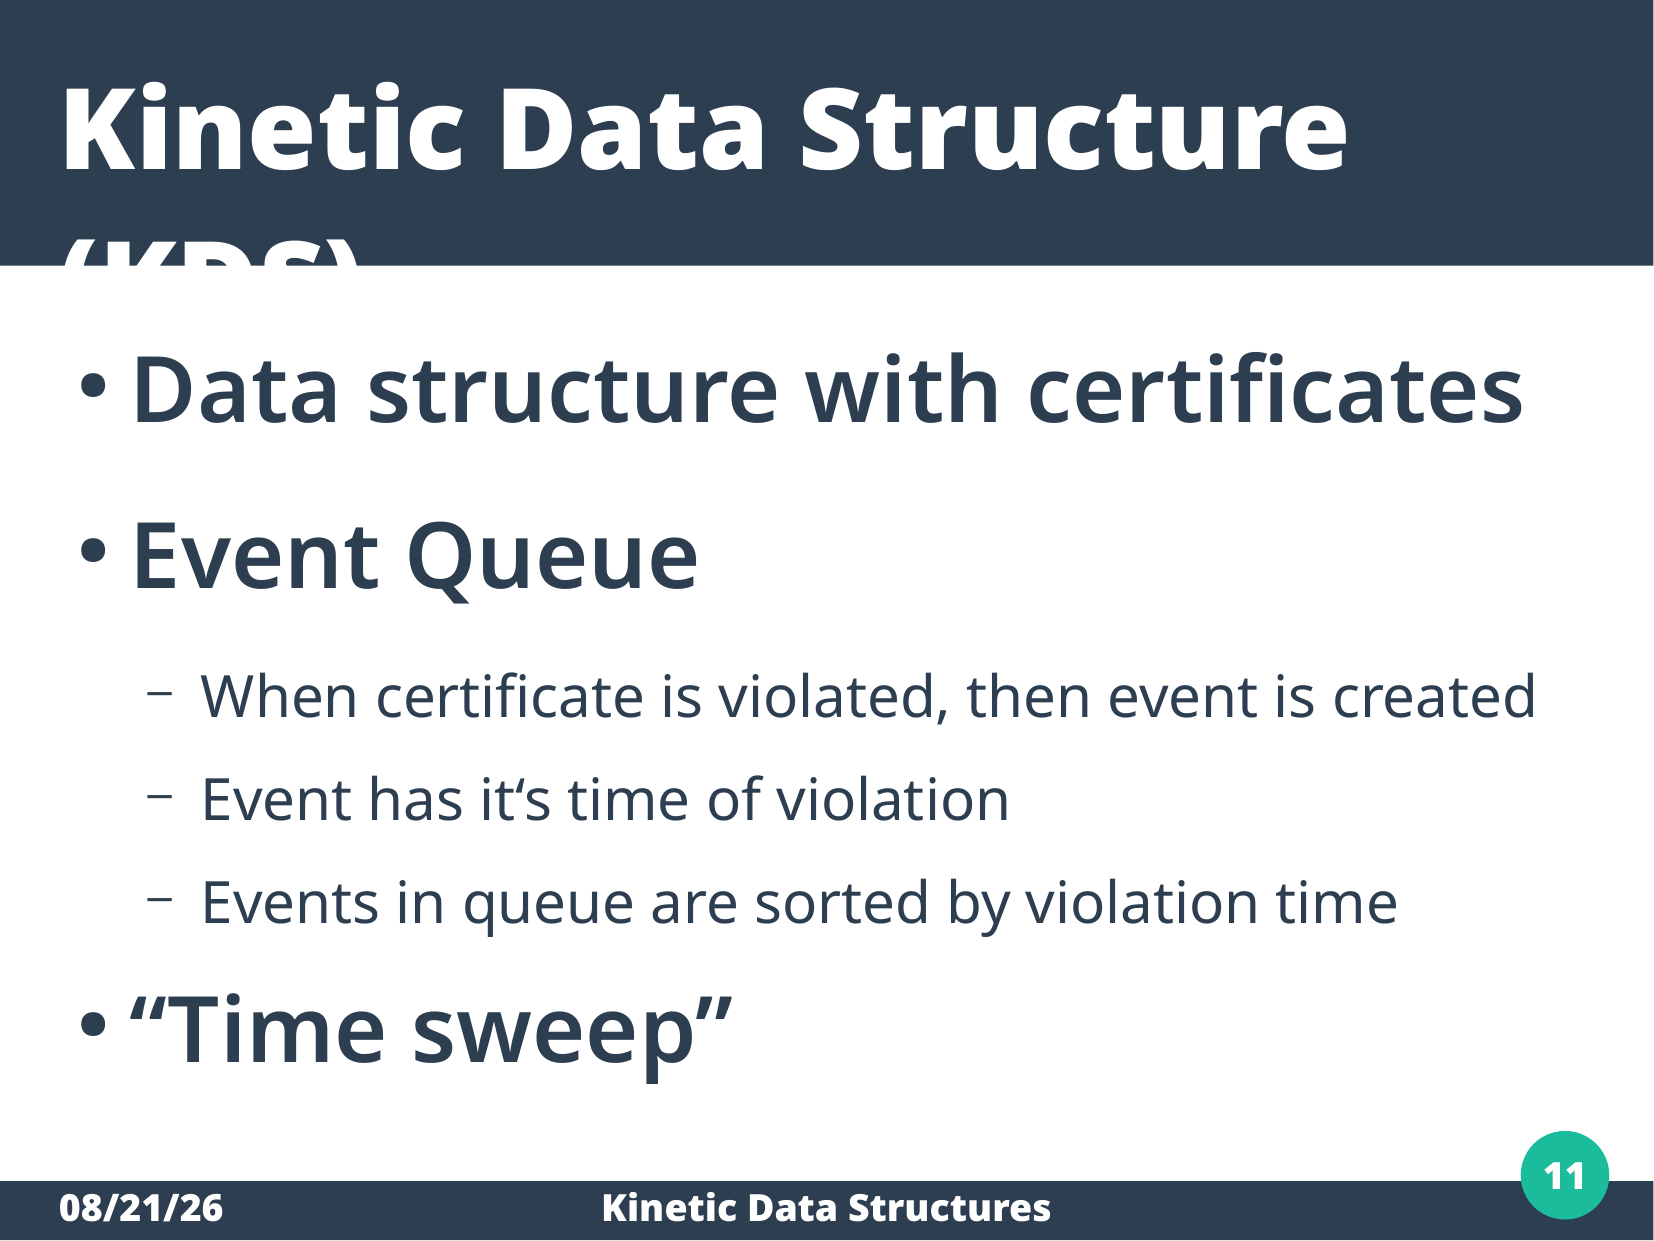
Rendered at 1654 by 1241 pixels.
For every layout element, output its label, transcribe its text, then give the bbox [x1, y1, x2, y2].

list Data structure with certificates Event Queue When certificate is violated, then event is created Event has it‘s time of violation Events in queue are sorted by violation time “Time sweep” [59, 324, 1595, 1152]
title Kinetic Data Structure (KDS) [59, 49, 1595, 207]
